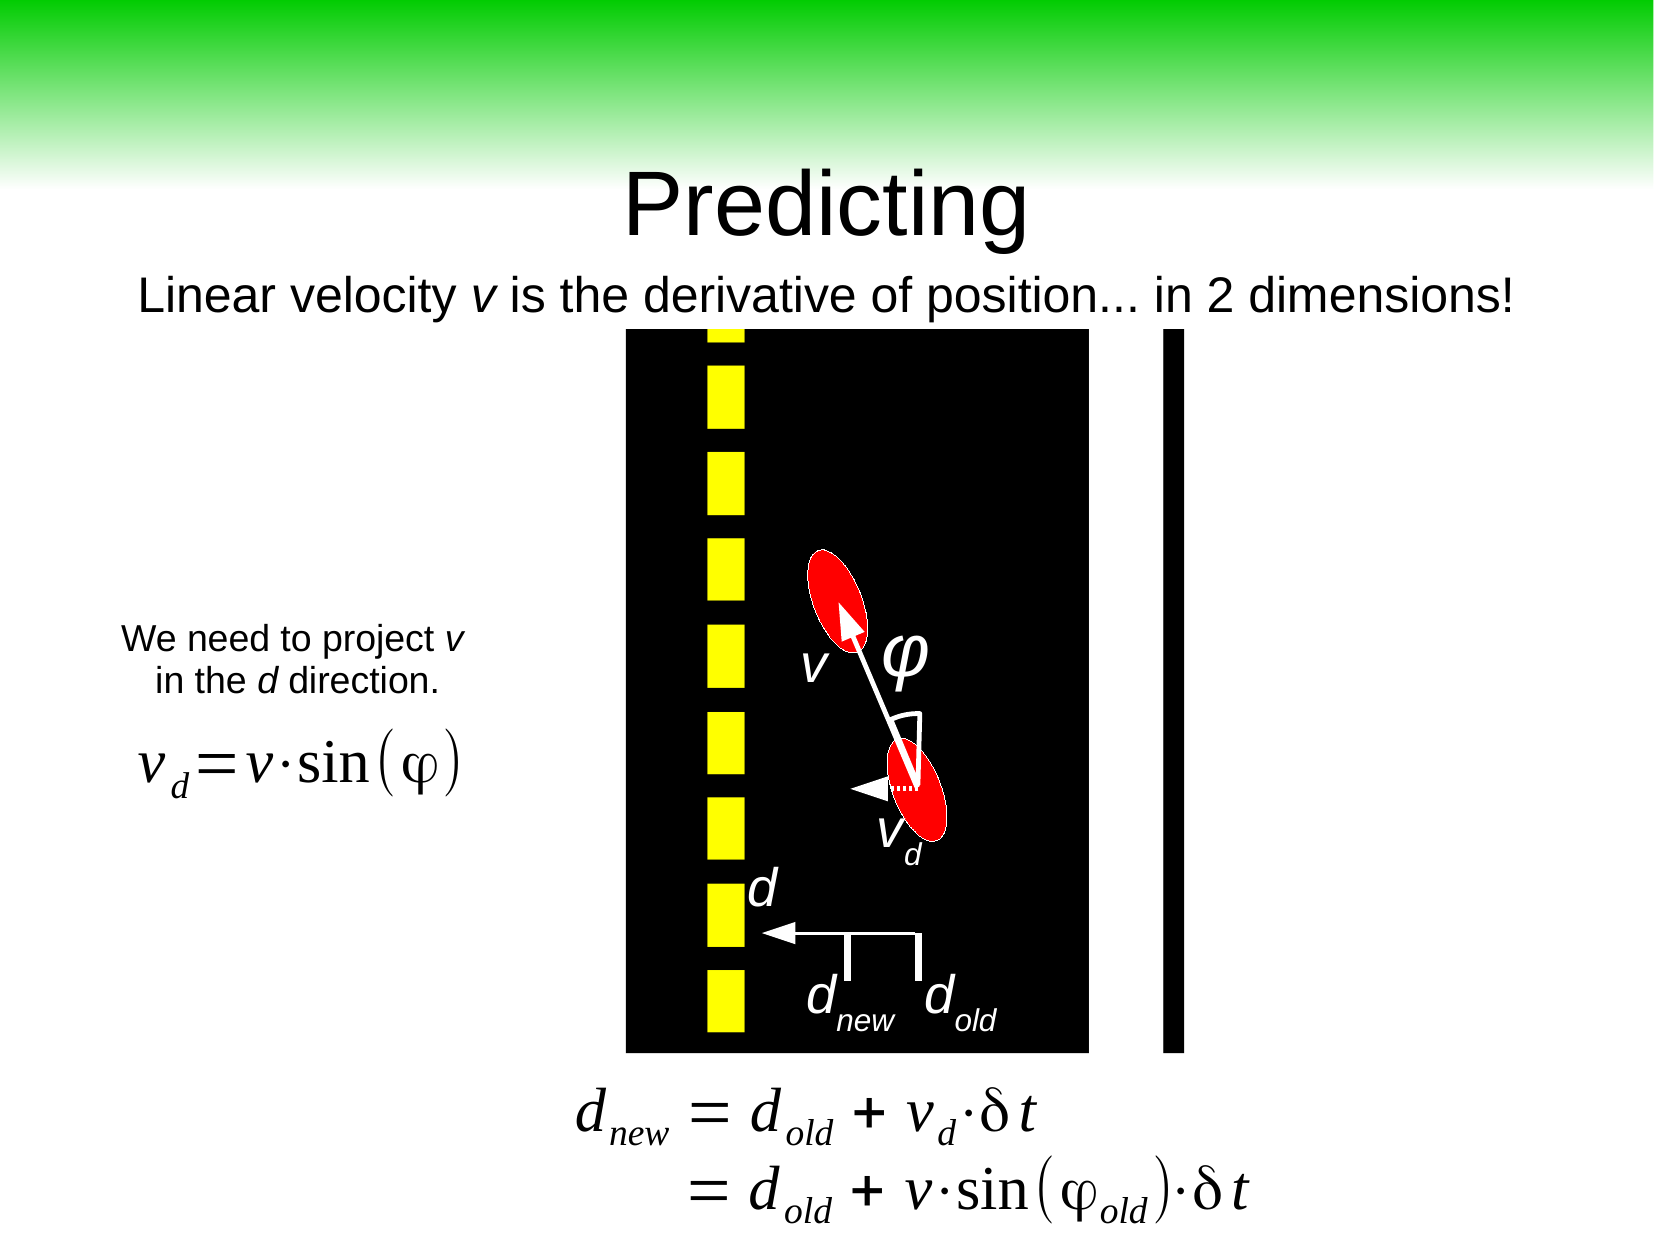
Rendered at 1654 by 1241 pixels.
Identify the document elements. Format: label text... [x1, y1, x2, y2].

text_box [887, 740, 915, 791]
text_box [918, 750, 943, 791]
text_box d [732, 850, 790, 926]
text_box [902, 738, 916, 768]
text_box [807, 549, 868, 653]
text_box [844, 933, 851, 981]
text_box φ [866, 676, 876, 700]
text_box dold [909, 956, 1063, 1214]
chart [566, 1074, 1260, 1232]
chart [129, 726, 470, 806]
text_box [915, 941, 922, 956]
text_box dnew [791, 956, 945, 1046]
text_box φ [866, 600, 944, 700]
text_box [0, 0, 1654, 189]
text_box We need to project v in the d direction. [106, 609, 479, 709]
text_box Linear velocity v is the derivative of position... in 2 dimensions! [122, 259, 1531, 331]
text_box vd [862, 791, 945, 941]
picture [851, 935, 915, 956]
picture [895, 717, 917, 743]
picture [625, 329, 1217, 1086]
title Predicting [82, 100, 1571, 308]
picture [862, 644, 866, 658]
text_box v [785, 625, 843, 702]
